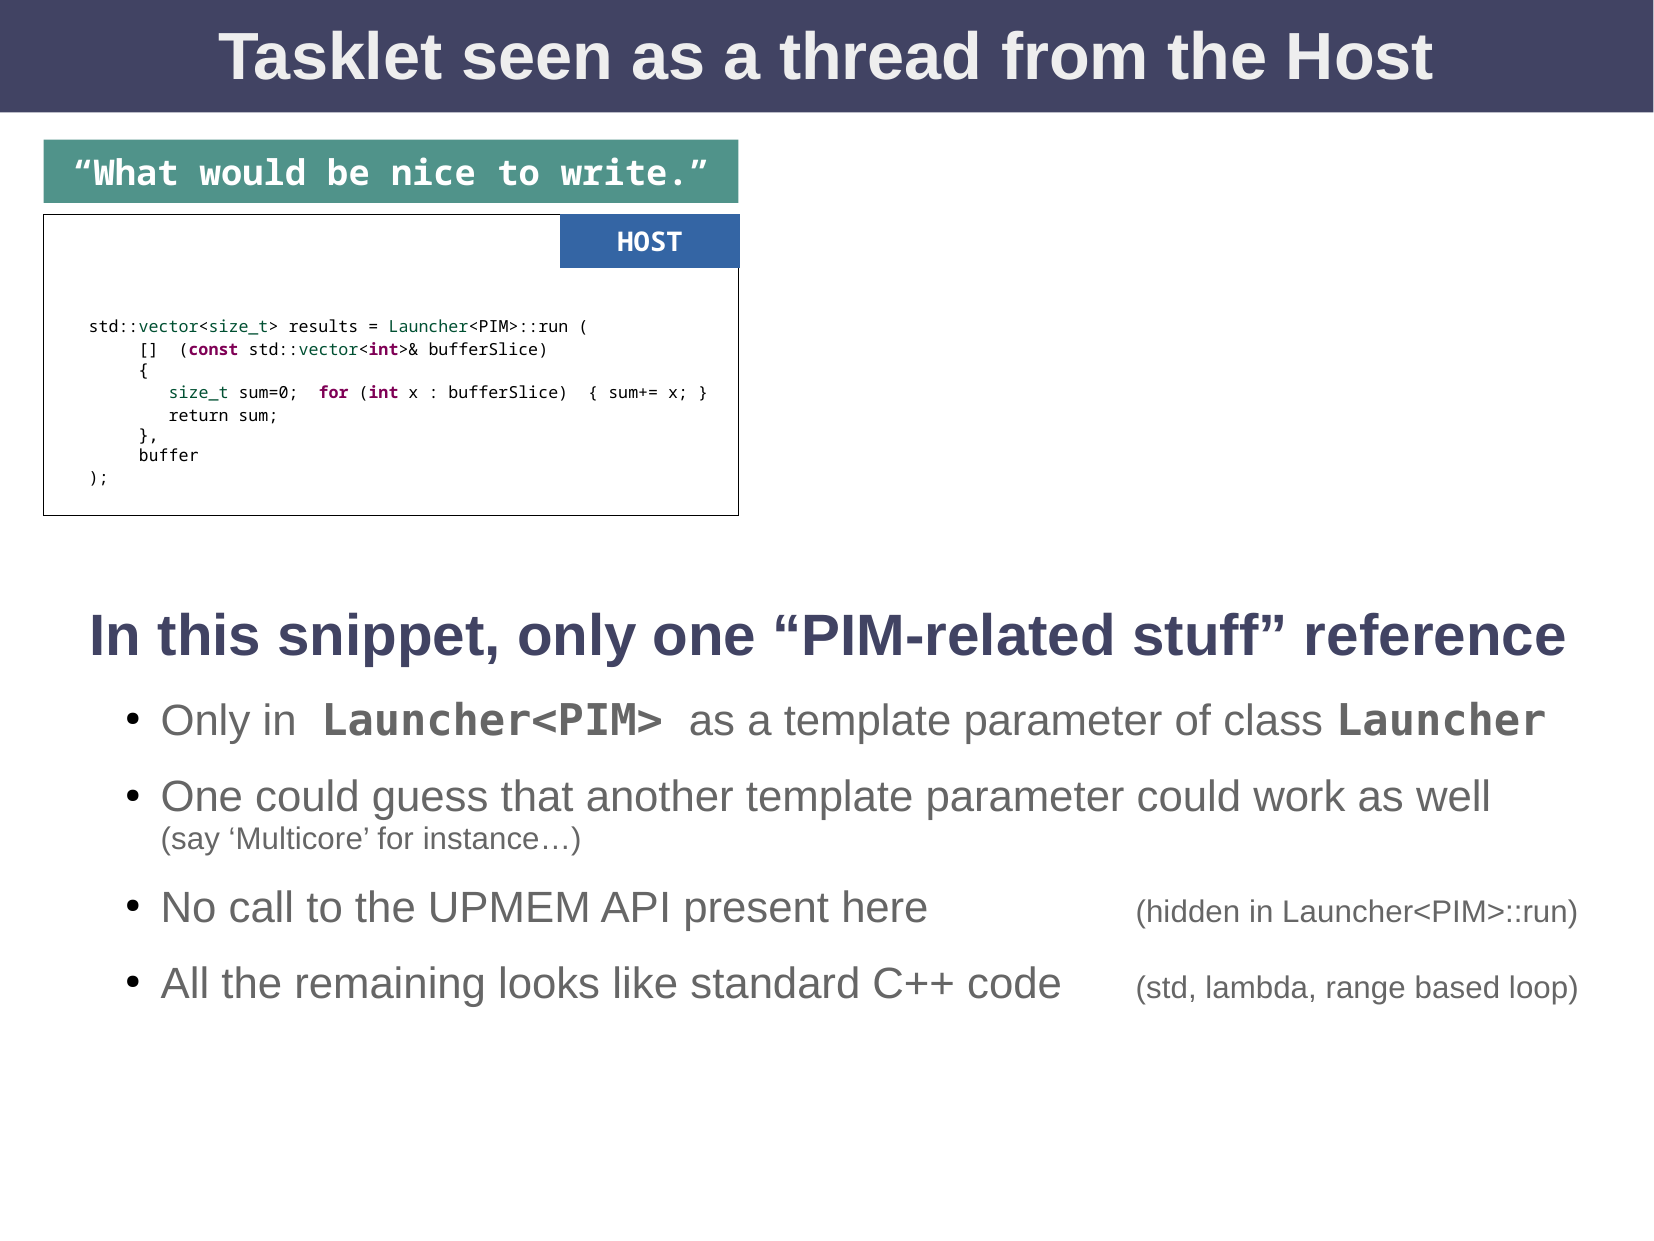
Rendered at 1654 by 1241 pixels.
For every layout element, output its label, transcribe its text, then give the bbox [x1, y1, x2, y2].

text_box std::vector<size_t> results = Launcher<PIM>::run ( [] (const std::vector<int>& bufferSlice) { size_t sum=0; for (int x : bufferSlice) { sum+= x; } return sum; }, buffer ); [43, 214, 739, 516]
text_box In this snippet, only one “PIM-related stuff” reference Only in Launcher<PIM> as a template parameter of class Launcher One could guess that another template parameter could work as well (say ‘Multicore’ for instance…) No call to the UPMEM API present here (hidden in Launcher<PIM>::run) All the remaining looks like standard C++ code (std, lambda, range based loop) [75, 595, 1619, 1160]
text_box Tasklet seen as a thread from the Host [0, 0, 1654, 113]
text_box “What would be nice to write.” [43, 139, 739, 203]
text_box HOST [560, 214, 740, 268]
